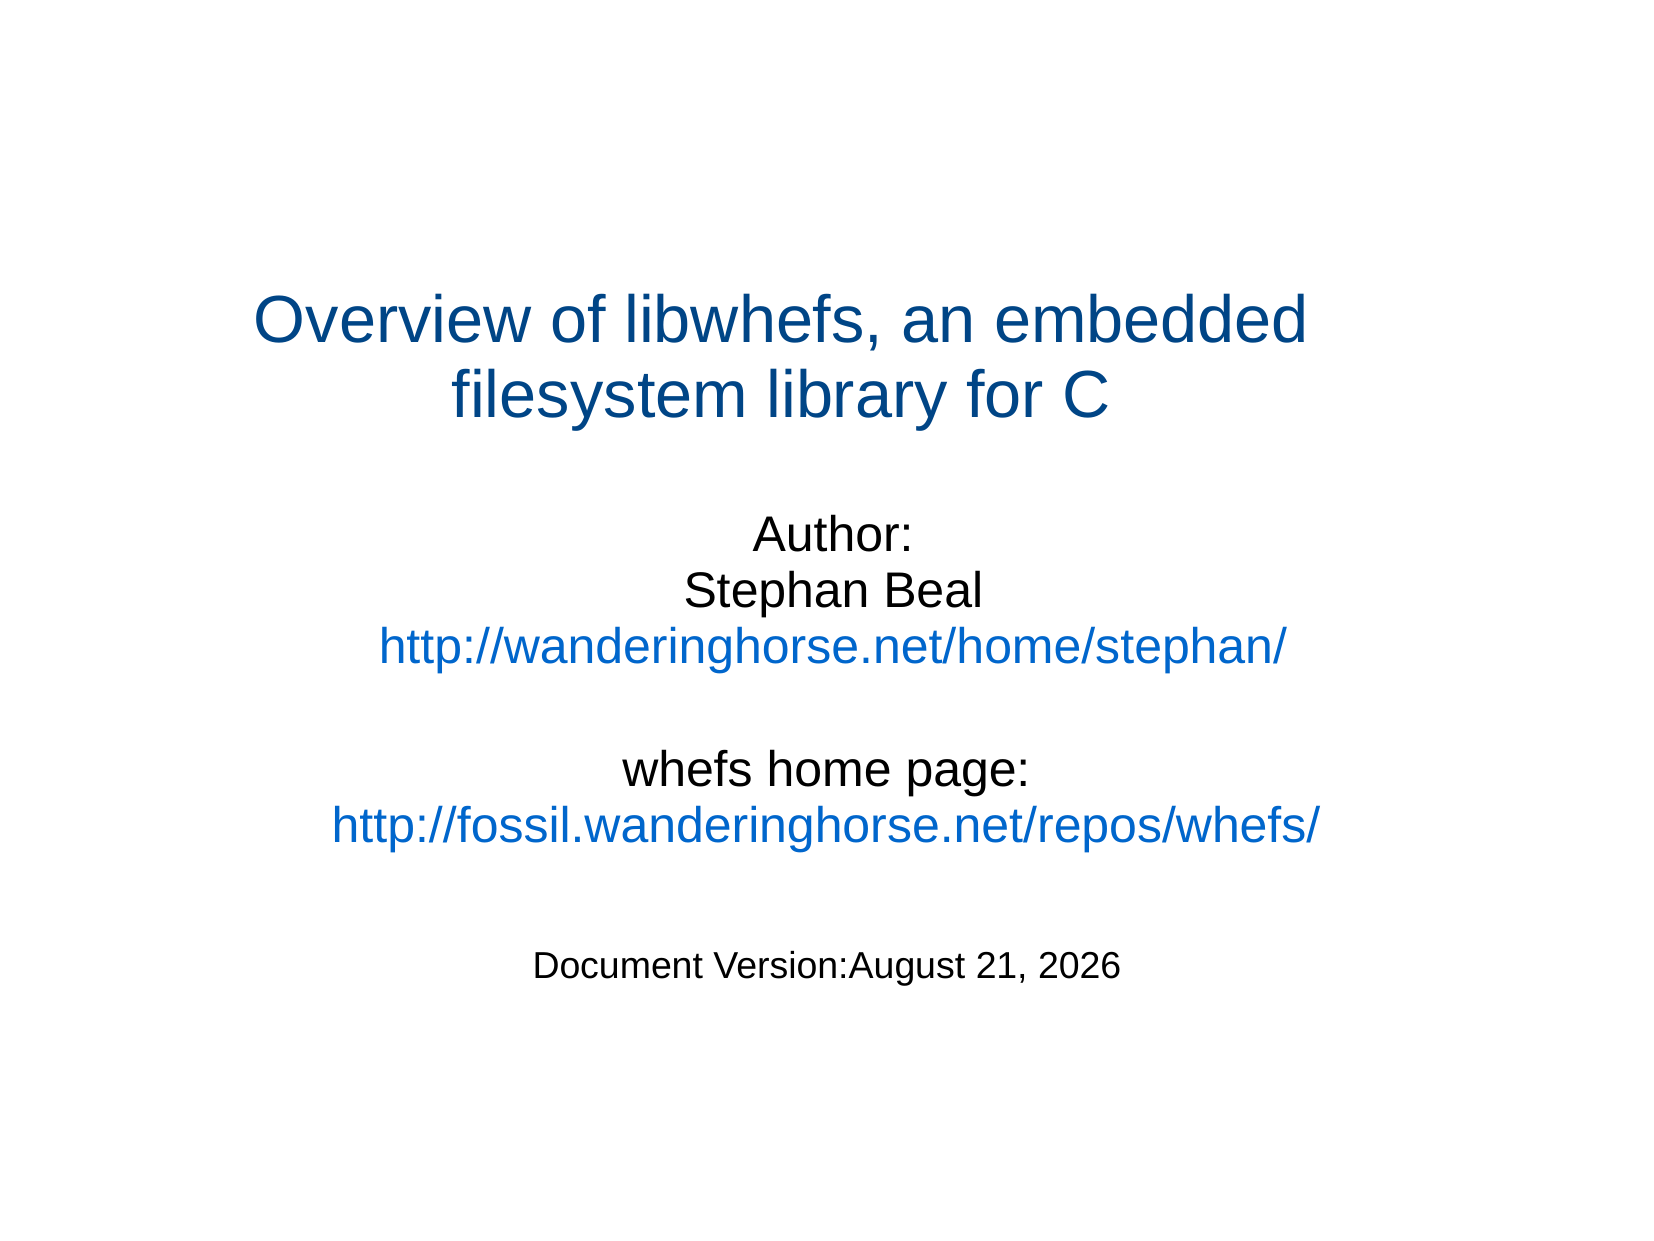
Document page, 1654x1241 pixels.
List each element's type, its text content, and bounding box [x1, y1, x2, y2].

text_box Document Version:June 26, 2009 [451, 937, 1202, 995]
text_box whefs home page: http://fossil.wanderinghorse.net/repos/whefs/ [316, 734, 1337, 861]
text_box Author: Stephan Beal http://wanderinghorse.net/home/stephan/ [364, 499, 1304, 682]
text_box Overview of libwhefs, an embedded filesystem library for C [239, 274, 1415, 440]
